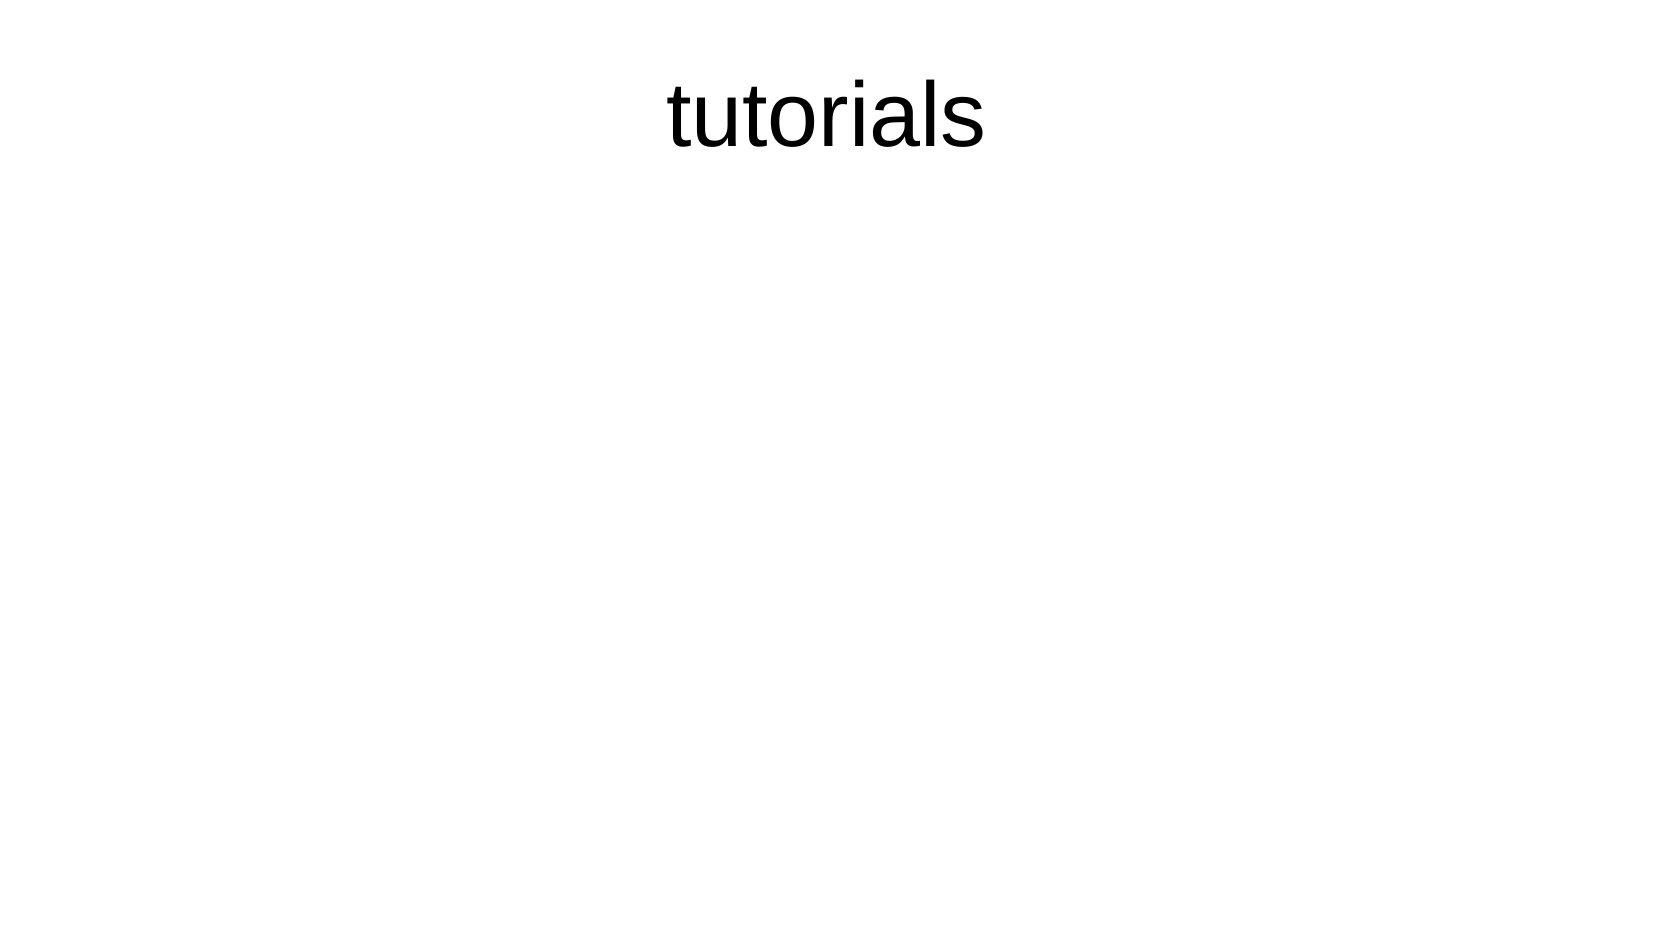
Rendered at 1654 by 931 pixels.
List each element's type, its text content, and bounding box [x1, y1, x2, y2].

title tutorials [82, 37, 1571, 193]
